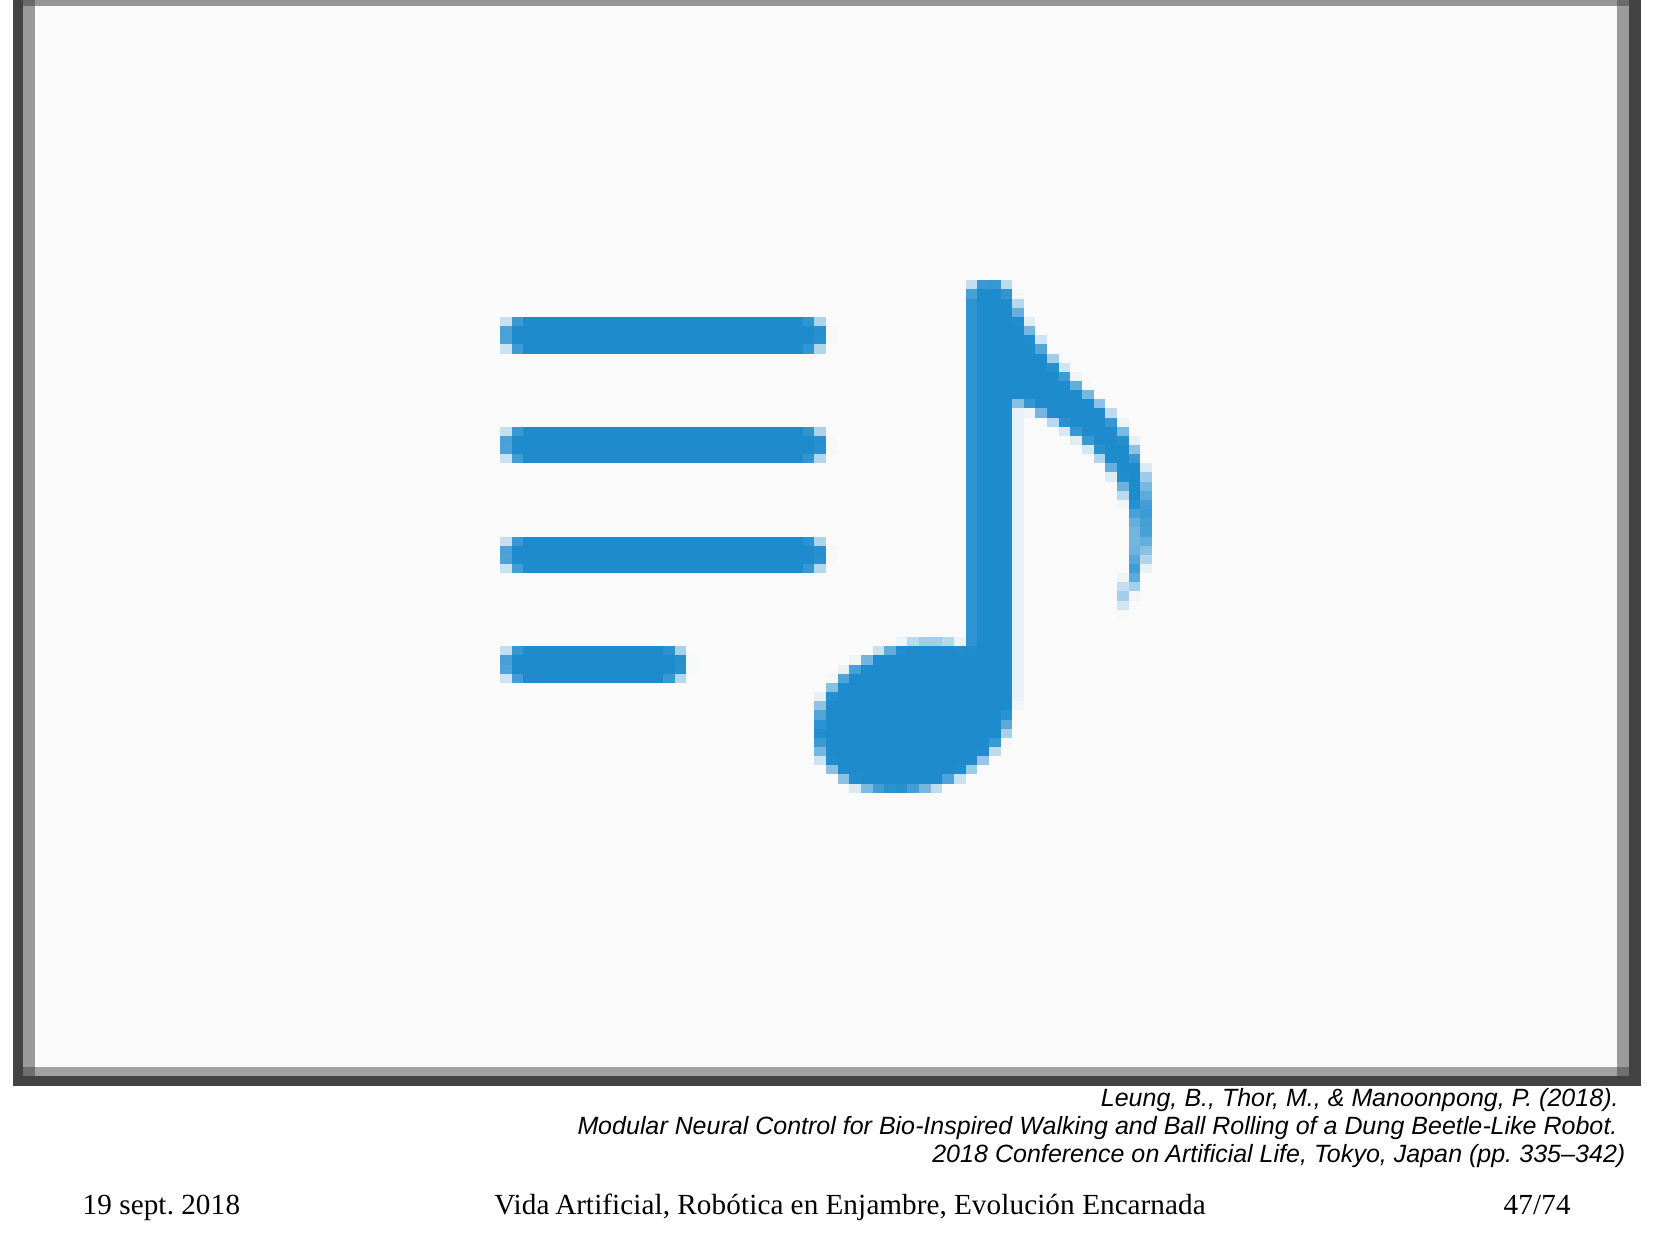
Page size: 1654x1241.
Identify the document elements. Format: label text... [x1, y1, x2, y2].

text_box Leung, B., Thor, M., & Manoonpong, P. (2018). Modular Neural Control for Bio-Inspired Walking and Ball Rolling of a Dung Beetle-Like Robot. 2018 Conference on Artificial Life, Tokyo, Japan (pp. 335–342) [177, 1087, 1642, 1175]
text_box [11, 0, 1642, 1087]
